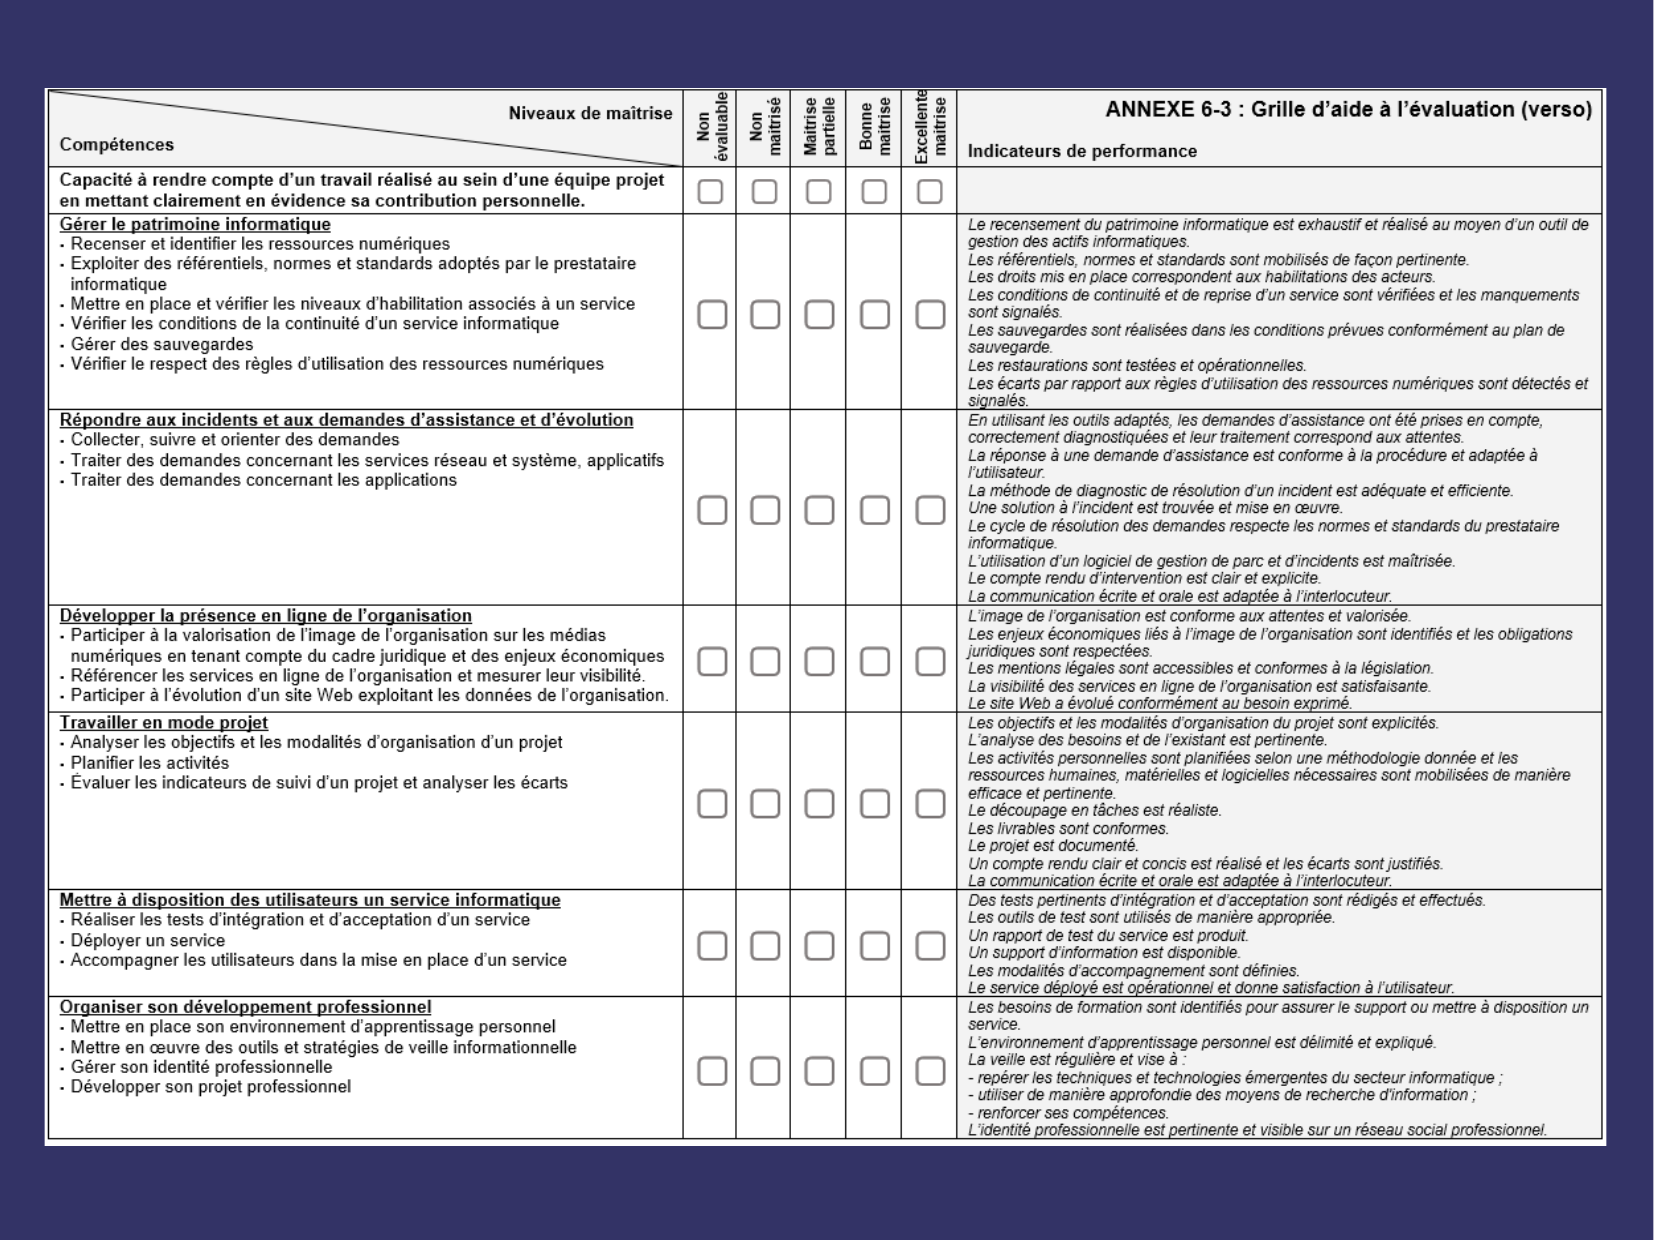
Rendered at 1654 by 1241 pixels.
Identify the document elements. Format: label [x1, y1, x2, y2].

picture [44, 88, 1607, 1146]
